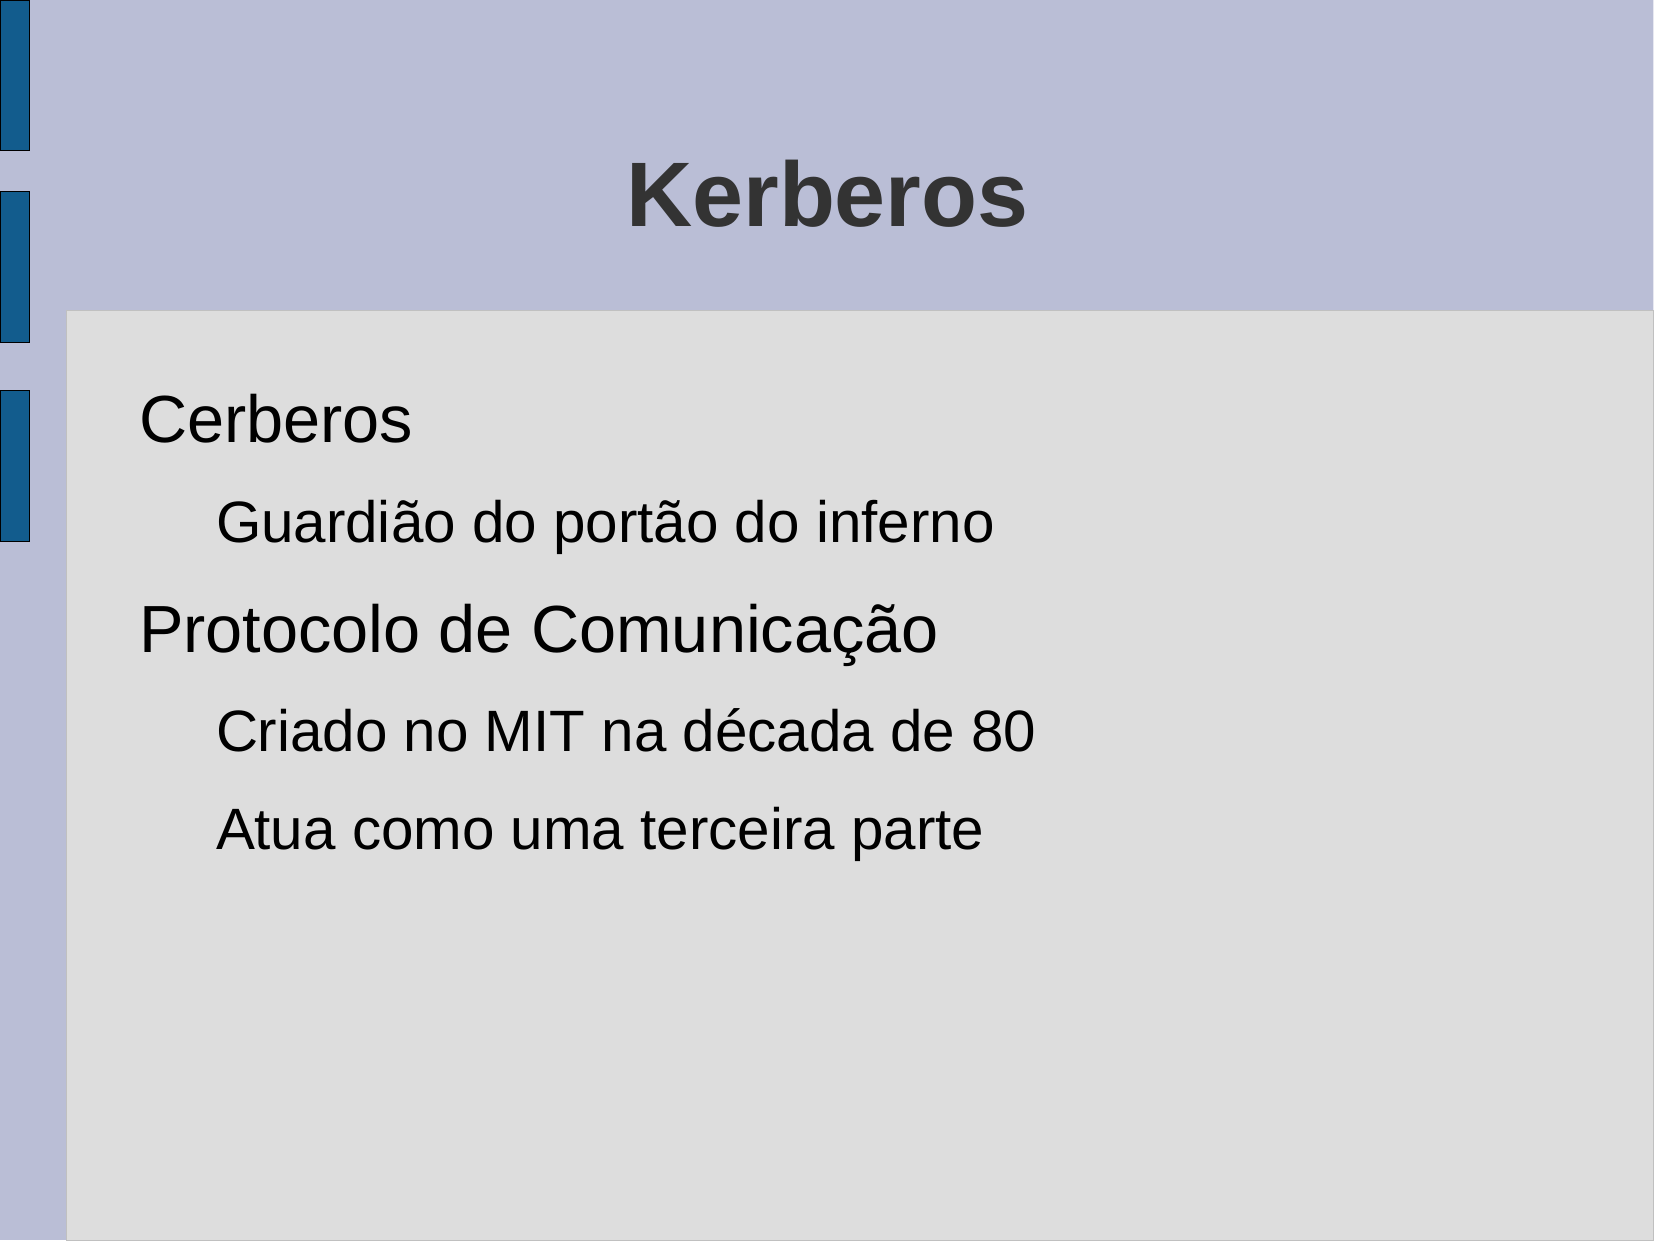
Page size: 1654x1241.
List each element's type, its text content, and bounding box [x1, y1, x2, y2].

title Kerberos [121, 91, 1534, 299]
list Cerberos Guardião do portão do inferno Protocolo de Comunicação Criado no MIT na década de 80 Atua como uma terceira parte [121, 344, 1534, 1127]
